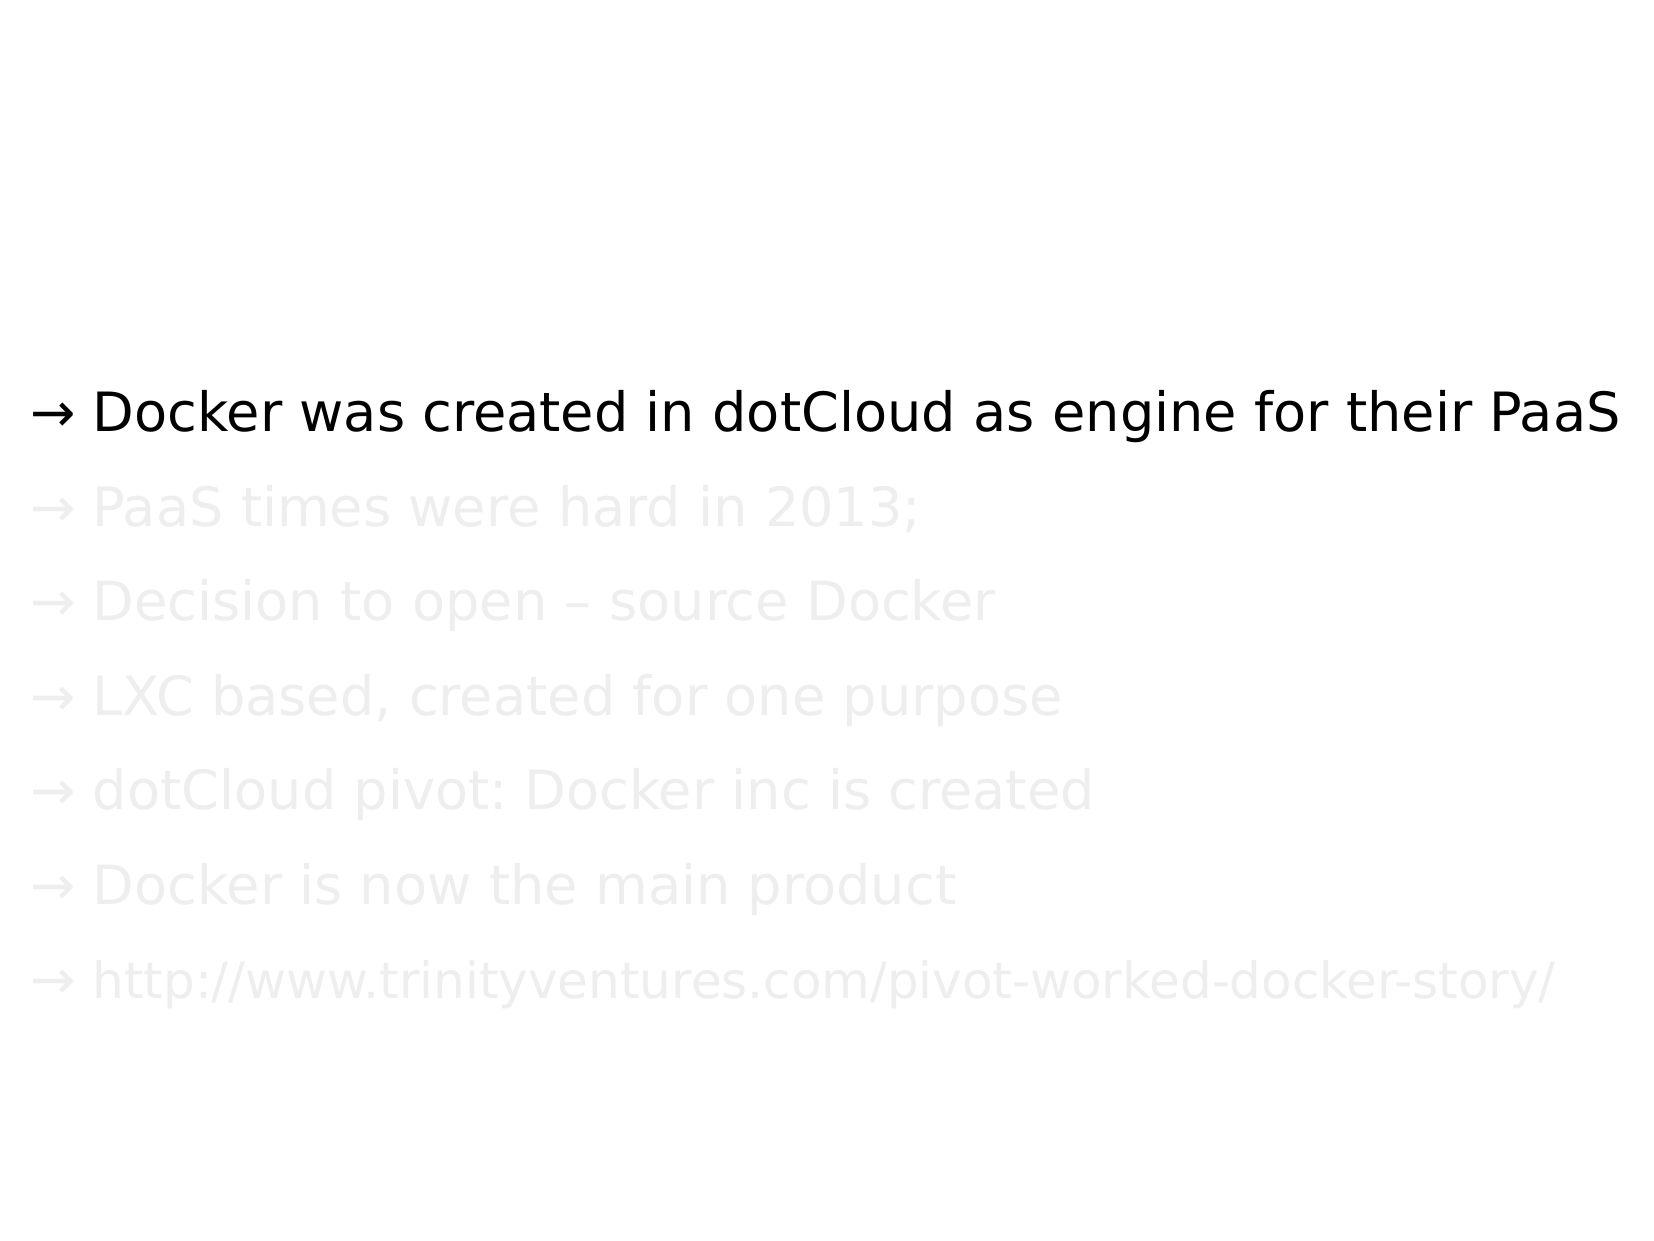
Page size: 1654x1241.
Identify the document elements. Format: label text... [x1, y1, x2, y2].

text_box → Docker was created in dotCloud as engine for their PaaS → PaaS times were hard in 2013; → Decision to open – source Docker → LXC based, created for one purpose → dotCloud pivot: Docker inc is created → Docker is now the main product → http://www.trinityventures.com/pivot-worked-docker-story/ [15, 342, 1639, 988]
